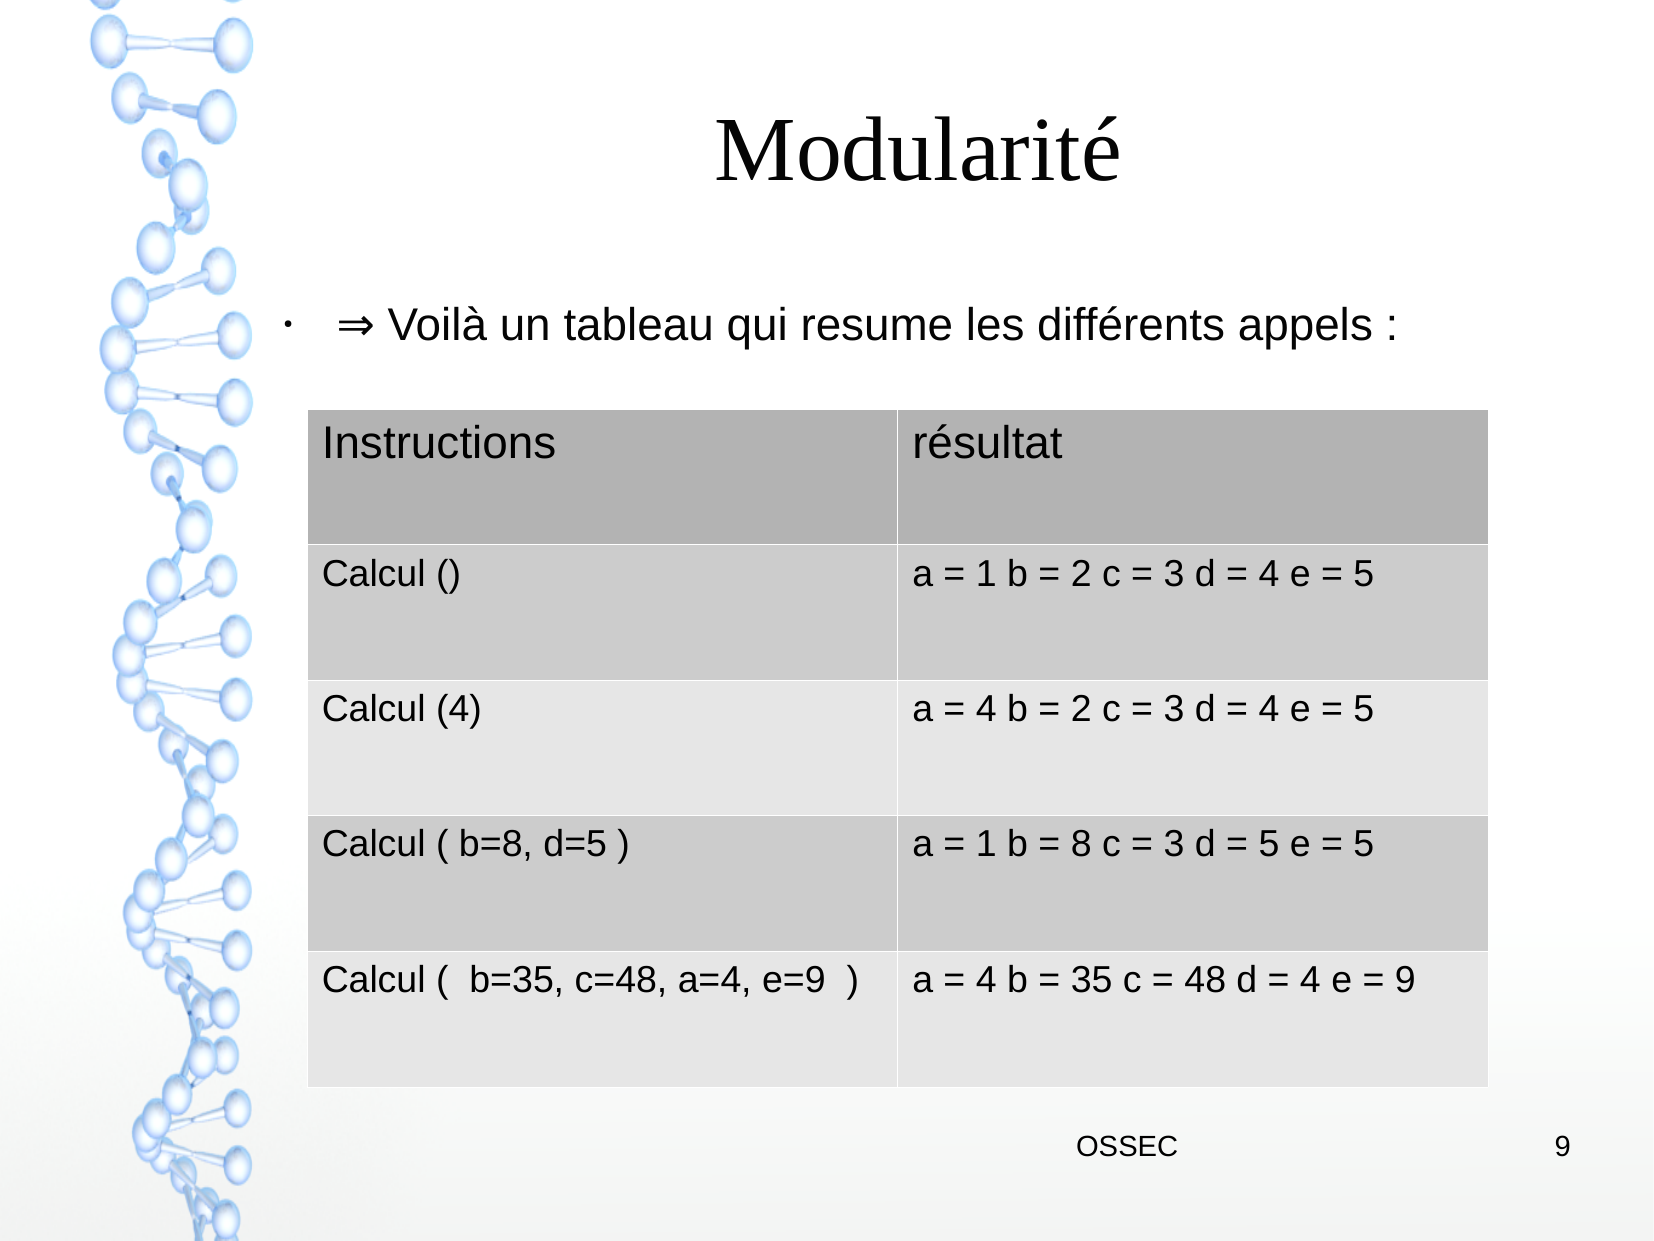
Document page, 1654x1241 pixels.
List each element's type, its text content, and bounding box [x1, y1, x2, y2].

table_cell Calcul (4) [308, 681, 897, 815]
title Modularité [265, 47, 1595, 252]
table_cell a = 1 b = 8 c = 3 d = 5 e = 5 [898, 816, 1488, 951]
table_cell a = 4 b = 2 c = 3 d = 4 e = 5 [898, 681, 1488, 815]
table_cell Calcul ( b=35, c=48, a=4, e=9 ) [308, 952, 897, 1087]
table_header résultat [898, 410, 1488, 544]
table_cell Calcul () [308, 545, 897, 680]
list ⇒ Voilà un tableau qui resume les différents appels : [265, 299, 1595, 1019]
picture [0, 0, 1654, 1241]
table_cell a = 1 b = 2 c = 3 d = 4 e = 5 [898, 545, 1488, 680]
table_header Instructions [308, 410, 897, 544]
table_cell Calcul ( b=8, d=5 ) [308, 816, 897, 951]
table_cell a = 4 b = 35 c = 48 d = 4 e = 9 [898, 952, 1488, 1087]
